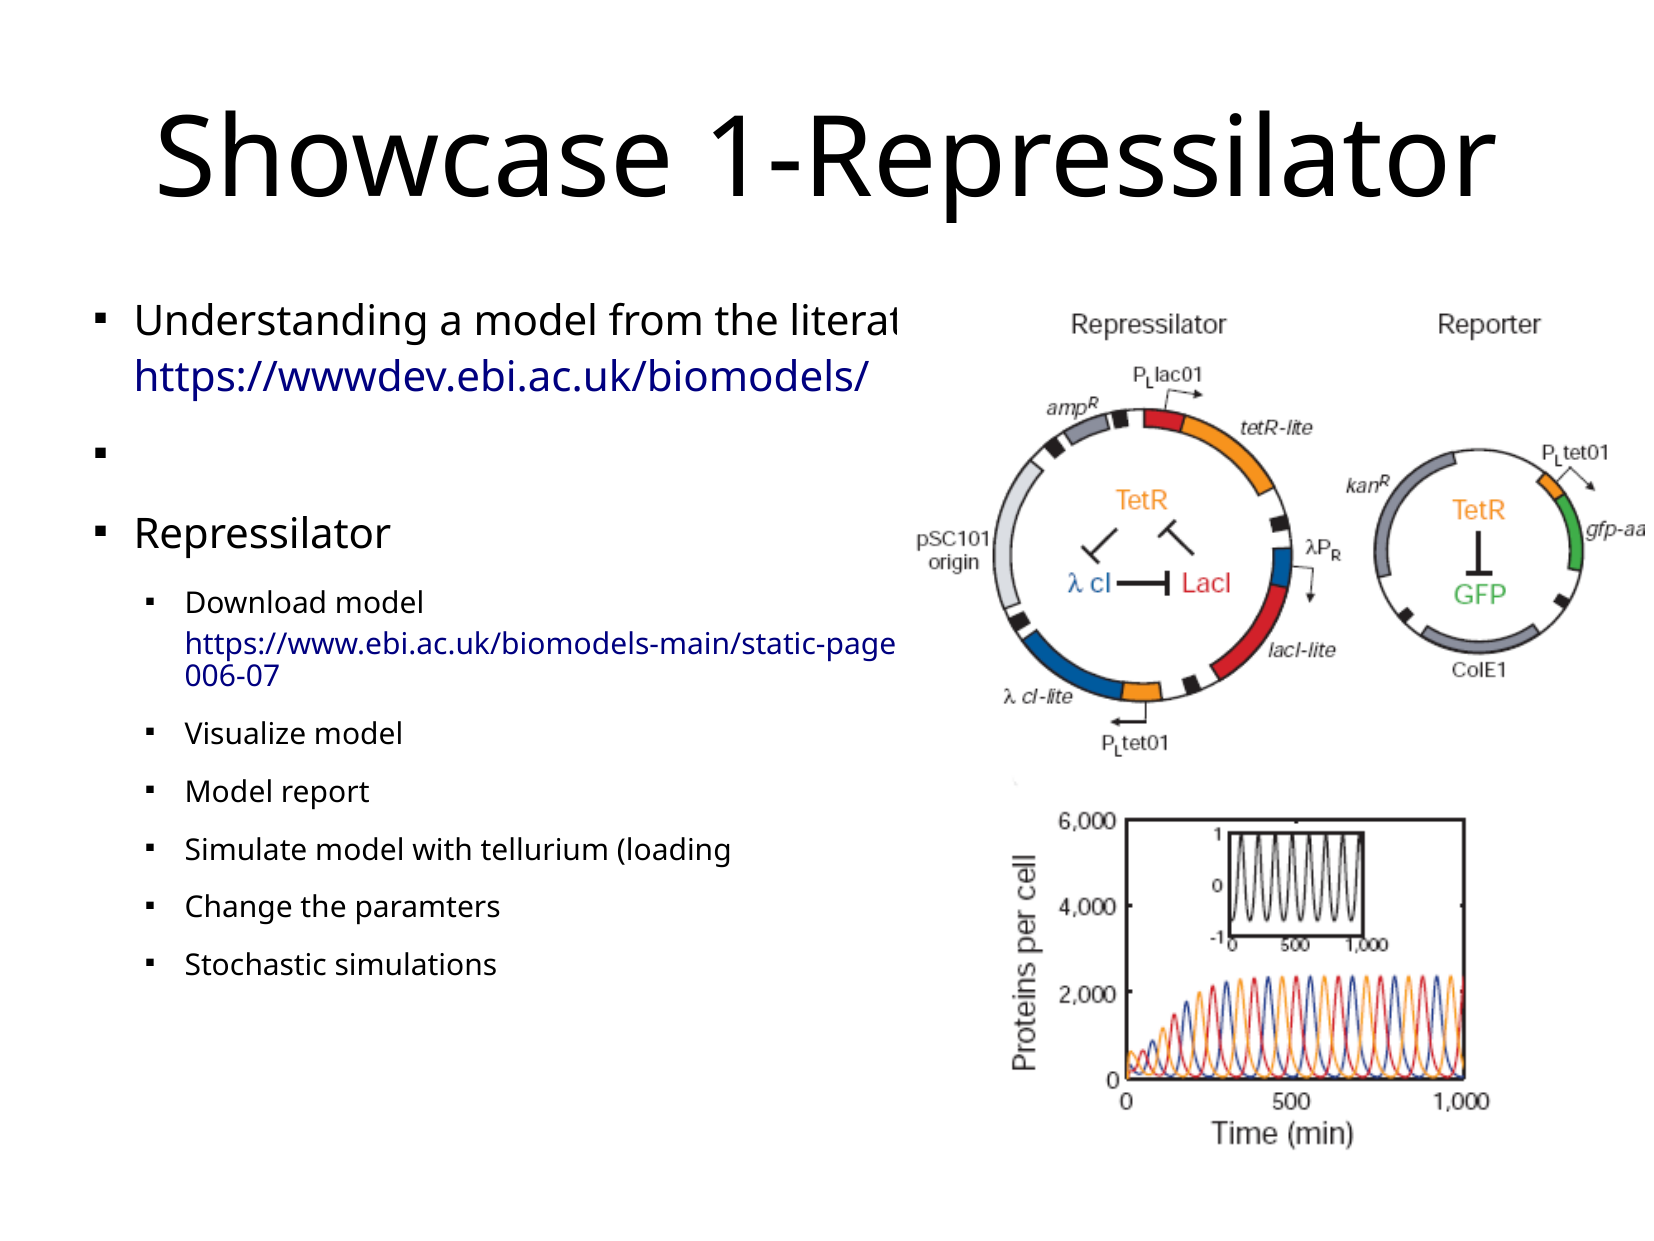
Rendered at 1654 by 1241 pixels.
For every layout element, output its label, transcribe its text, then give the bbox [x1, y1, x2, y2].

title Showcase 1-Repressilator [82, 49, 1571, 257]
picture [897, 299, 1645, 1175]
list Understanding a model from the literature/model repository https://wwwdev.ebi.ac.uk/biomodels/ Repressilator Download model https://www.ebi.ac.uk/biomodels-main/static-pages.do?page=ModelMonth%2F2006-07 Visualize model Model report Simulate model with tellurium (loading Change the paramters Stochastic simulations [82, 290, 1328, 1010]
